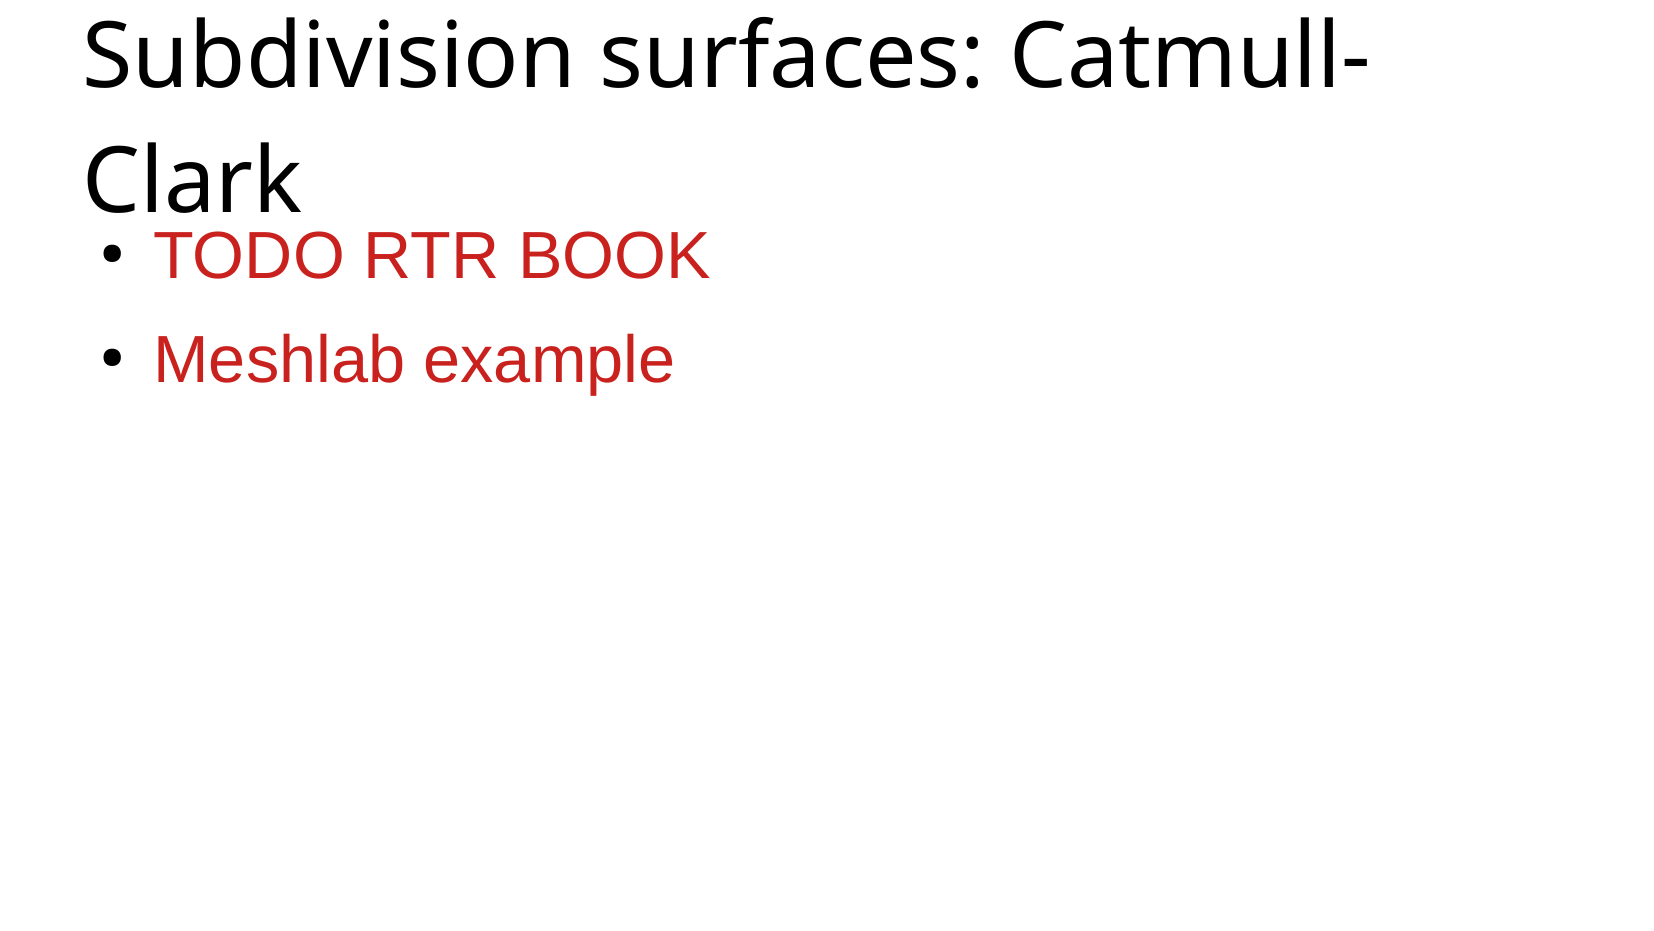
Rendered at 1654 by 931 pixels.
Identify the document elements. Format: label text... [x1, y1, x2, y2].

list TODO RTR BOOK Meshlab example [82, 217, 1571, 758]
title Subdivision surfaces: Catmull-Clark [82, 37, 1571, 193]
